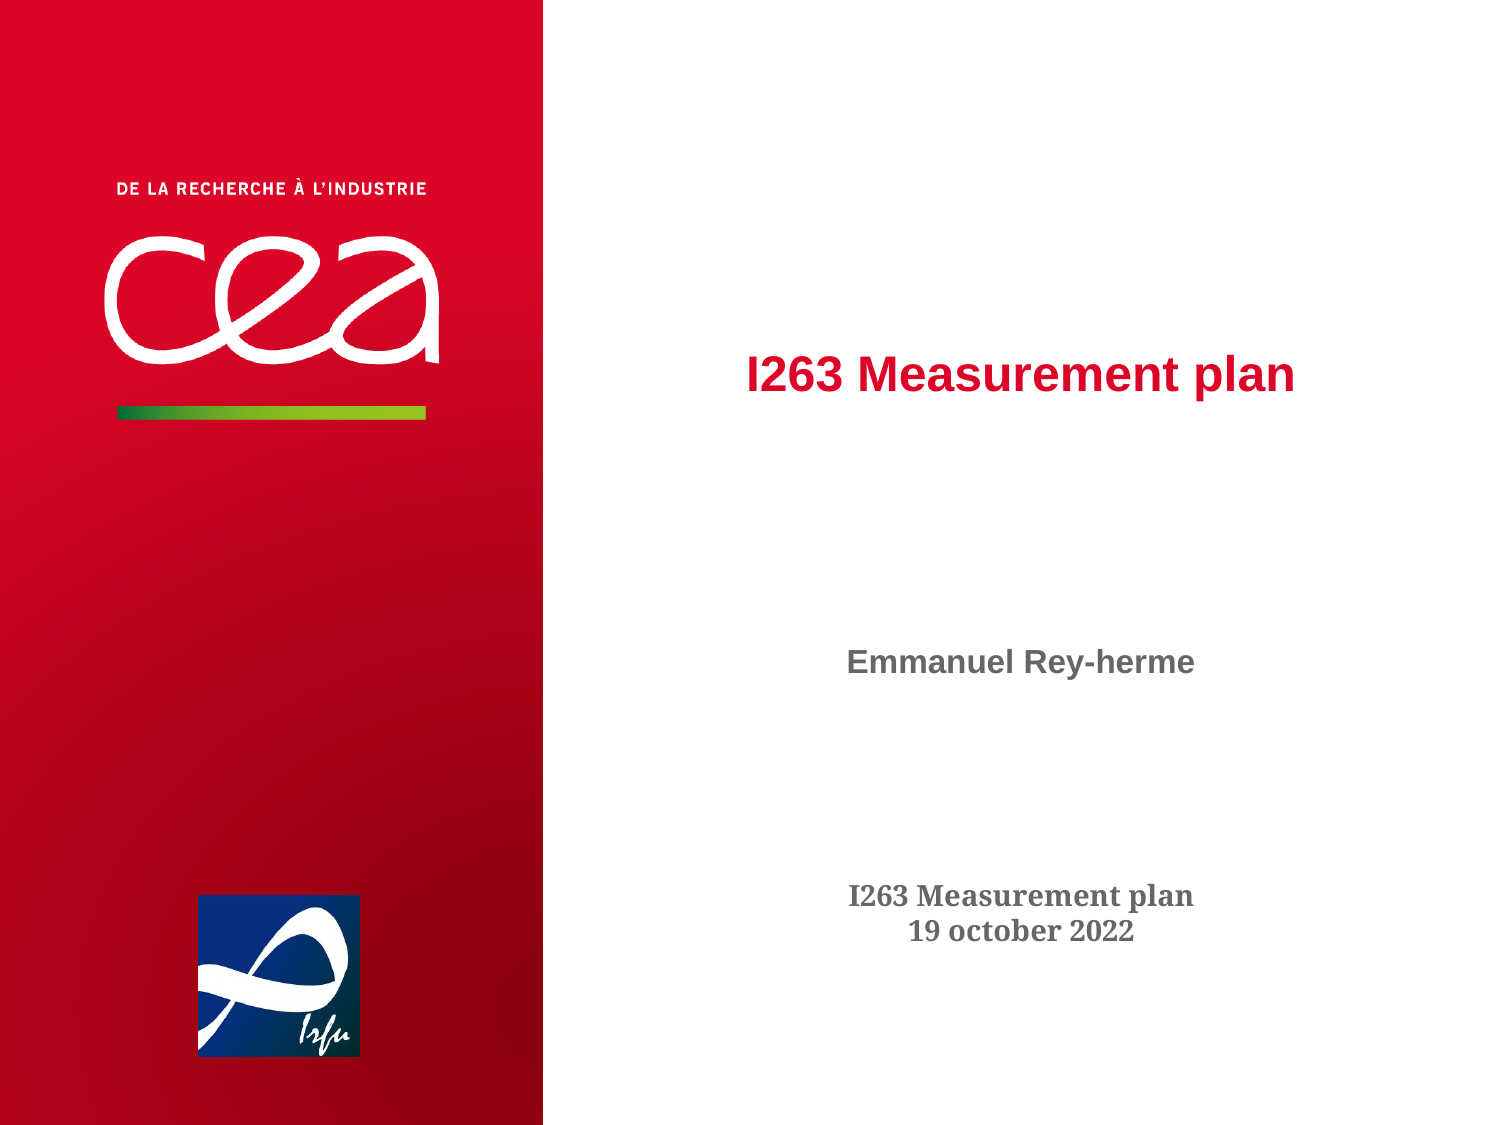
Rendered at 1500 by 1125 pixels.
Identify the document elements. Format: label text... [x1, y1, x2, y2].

text_box I263 Measurement plan 19 october 2022 [542, 869, 1500, 955]
text_box I263 Measurement plan [542, 334, 1500, 410]
text_box Emmanuel Rey-herme [632, 632, 1410, 688]
picture [0, 0, 543, 1125]
